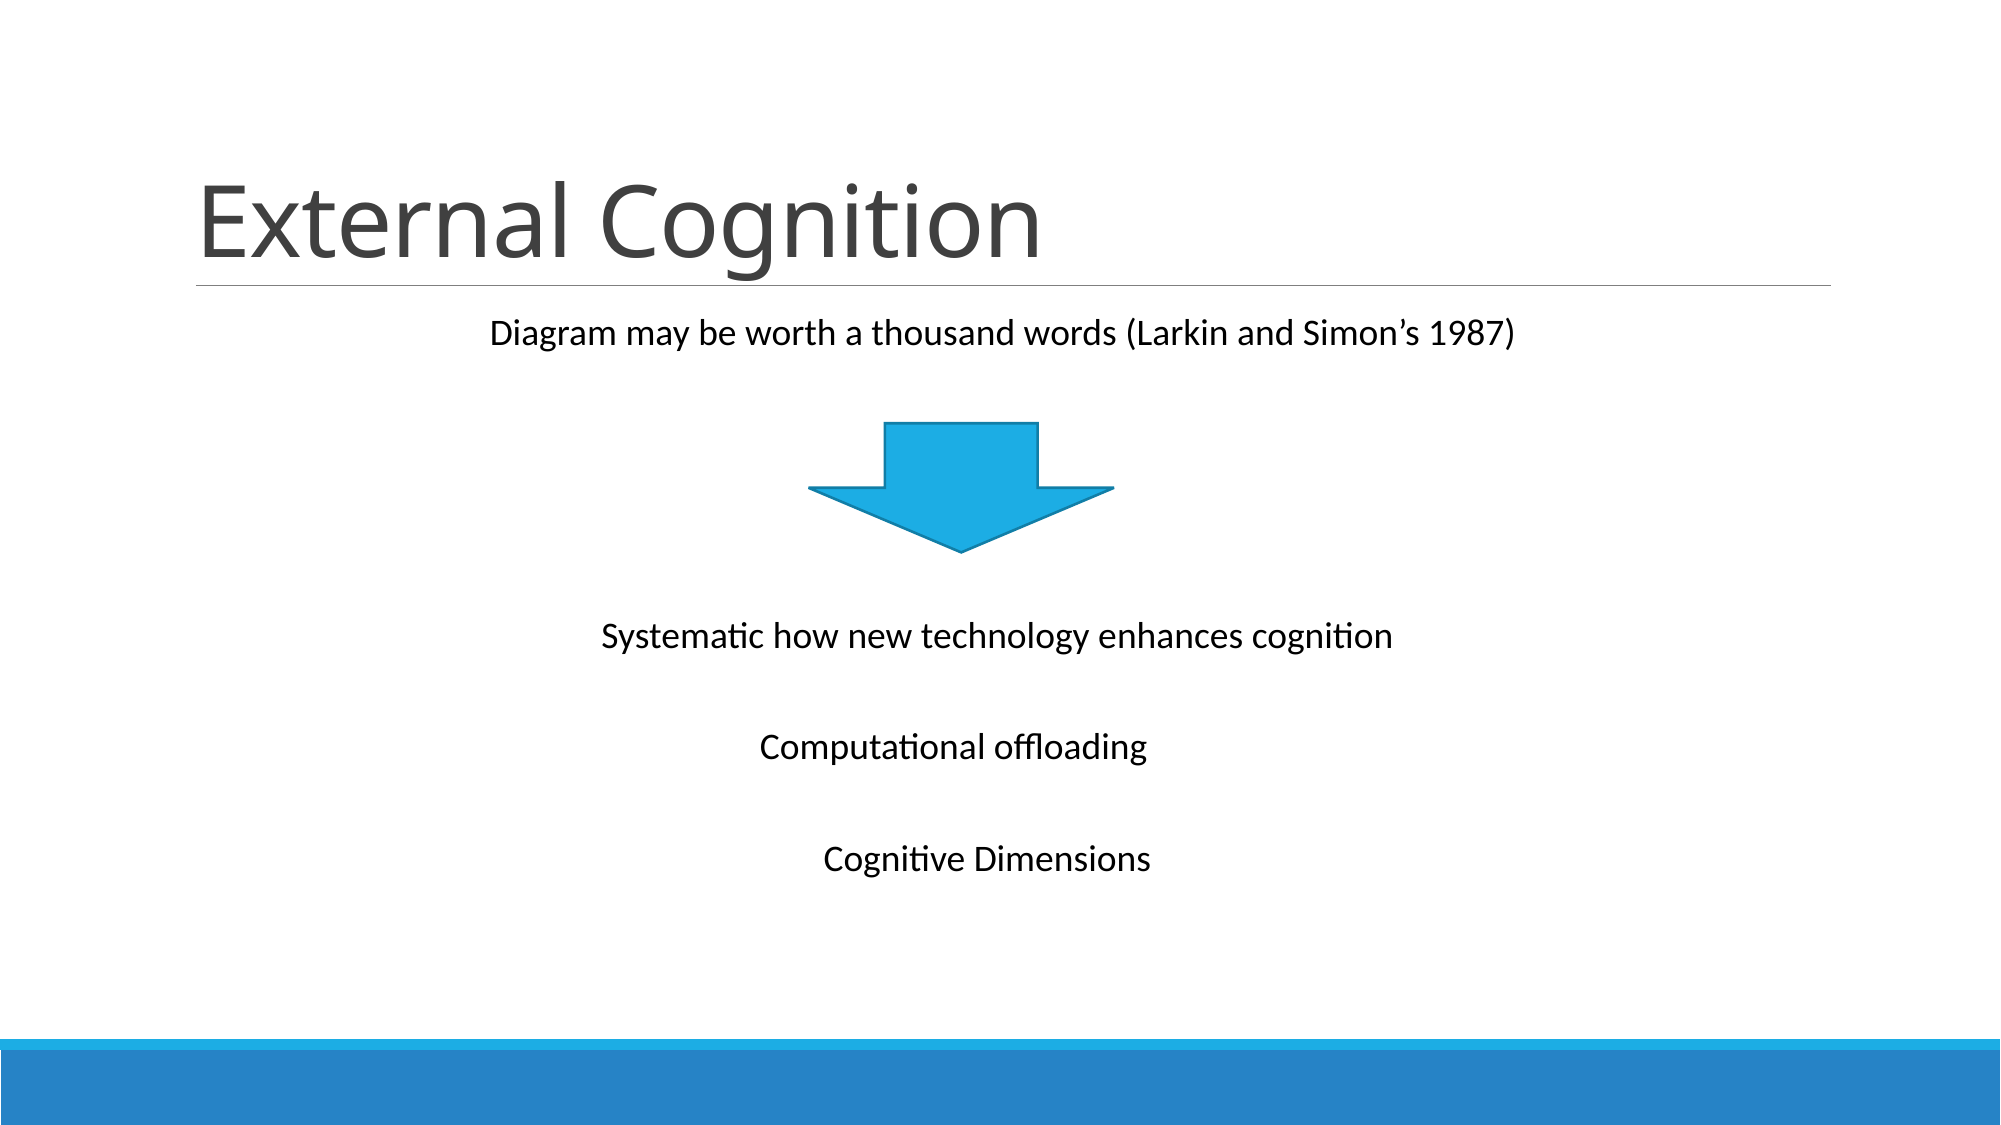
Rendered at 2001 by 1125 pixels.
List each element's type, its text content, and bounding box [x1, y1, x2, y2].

text_box Computational offloading [745, 715, 1178, 775]
title External Cognition [180, 47, 1831, 286]
text_box Diagram may be worth a thousand words (Larkin and Simon’s 1987) [474, 300, 1536, 362]
text_box Systematic how new technology enhances cognition [587, 603, 1423, 663]
text_box Cognitive Dimensions [809, 826, 1167, 886]
text_box [808, 423, 1115, 553]
